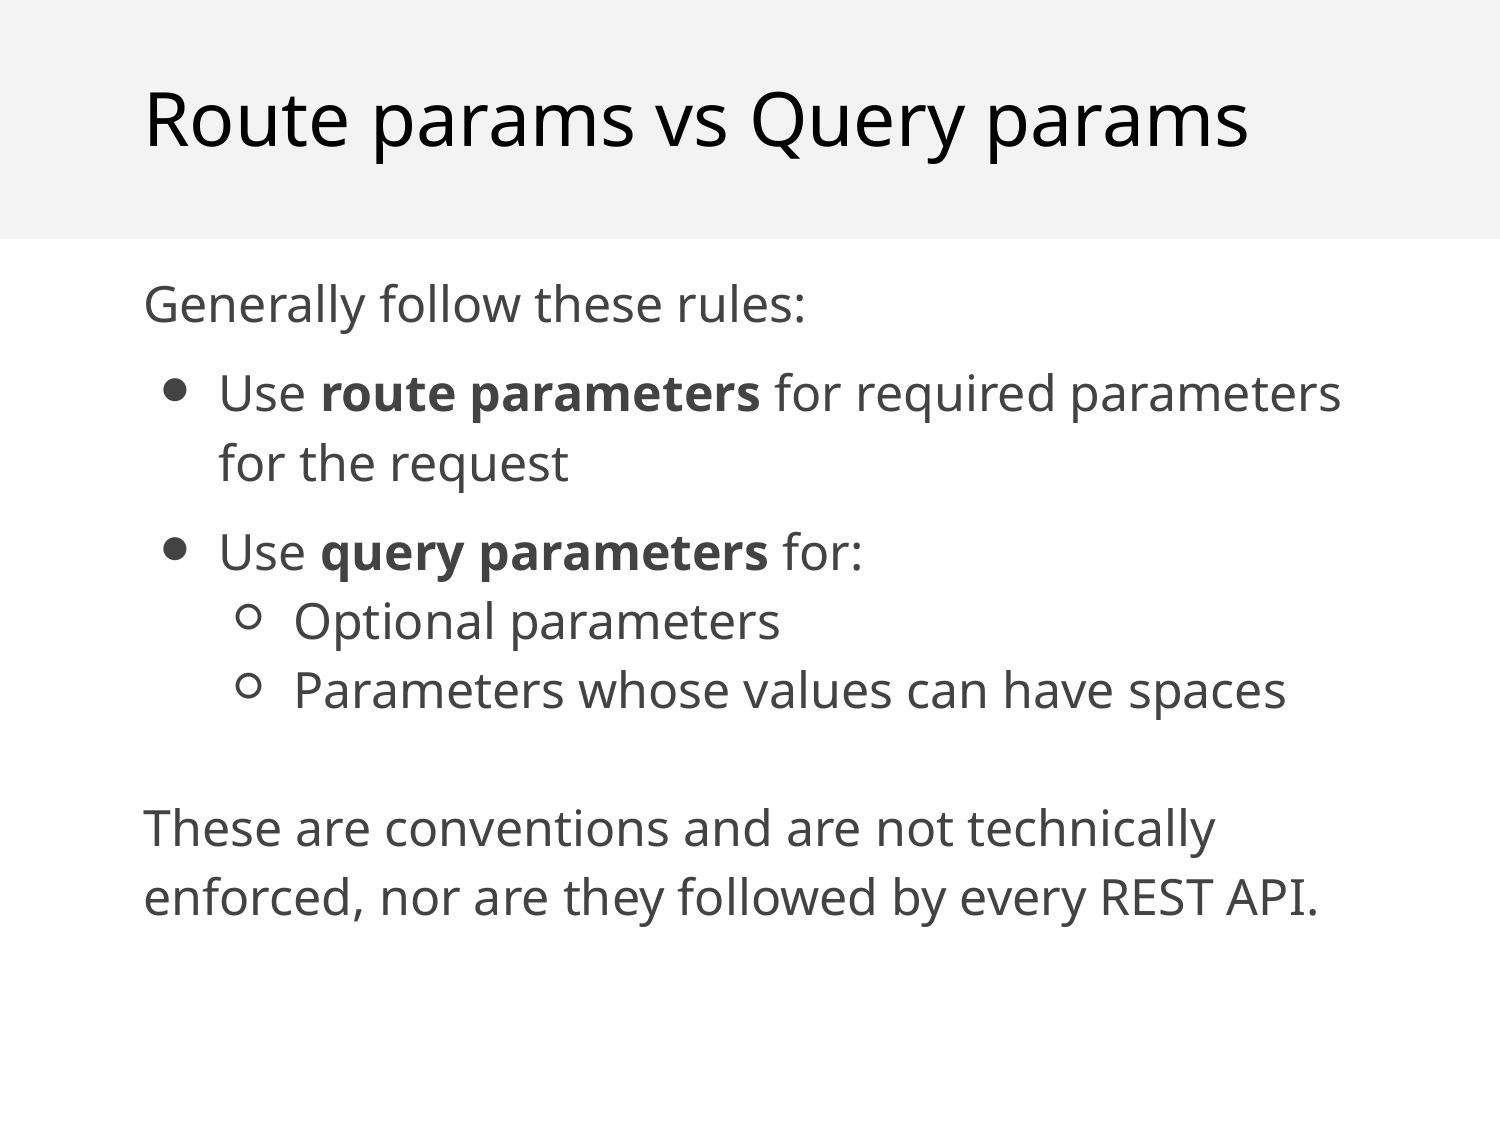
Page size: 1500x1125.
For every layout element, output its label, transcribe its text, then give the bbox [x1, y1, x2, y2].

list Generally follow these rules: Use route parameters for required parameters for the request Use query parameters for: Optional parameters Parameters whose values can have spaces These are conventions and are not technically enforced, nor are they followed by every REST API. [128, 248, 1372, 1100]
title Route params vs Query params [128, 56, 1372, 183]
